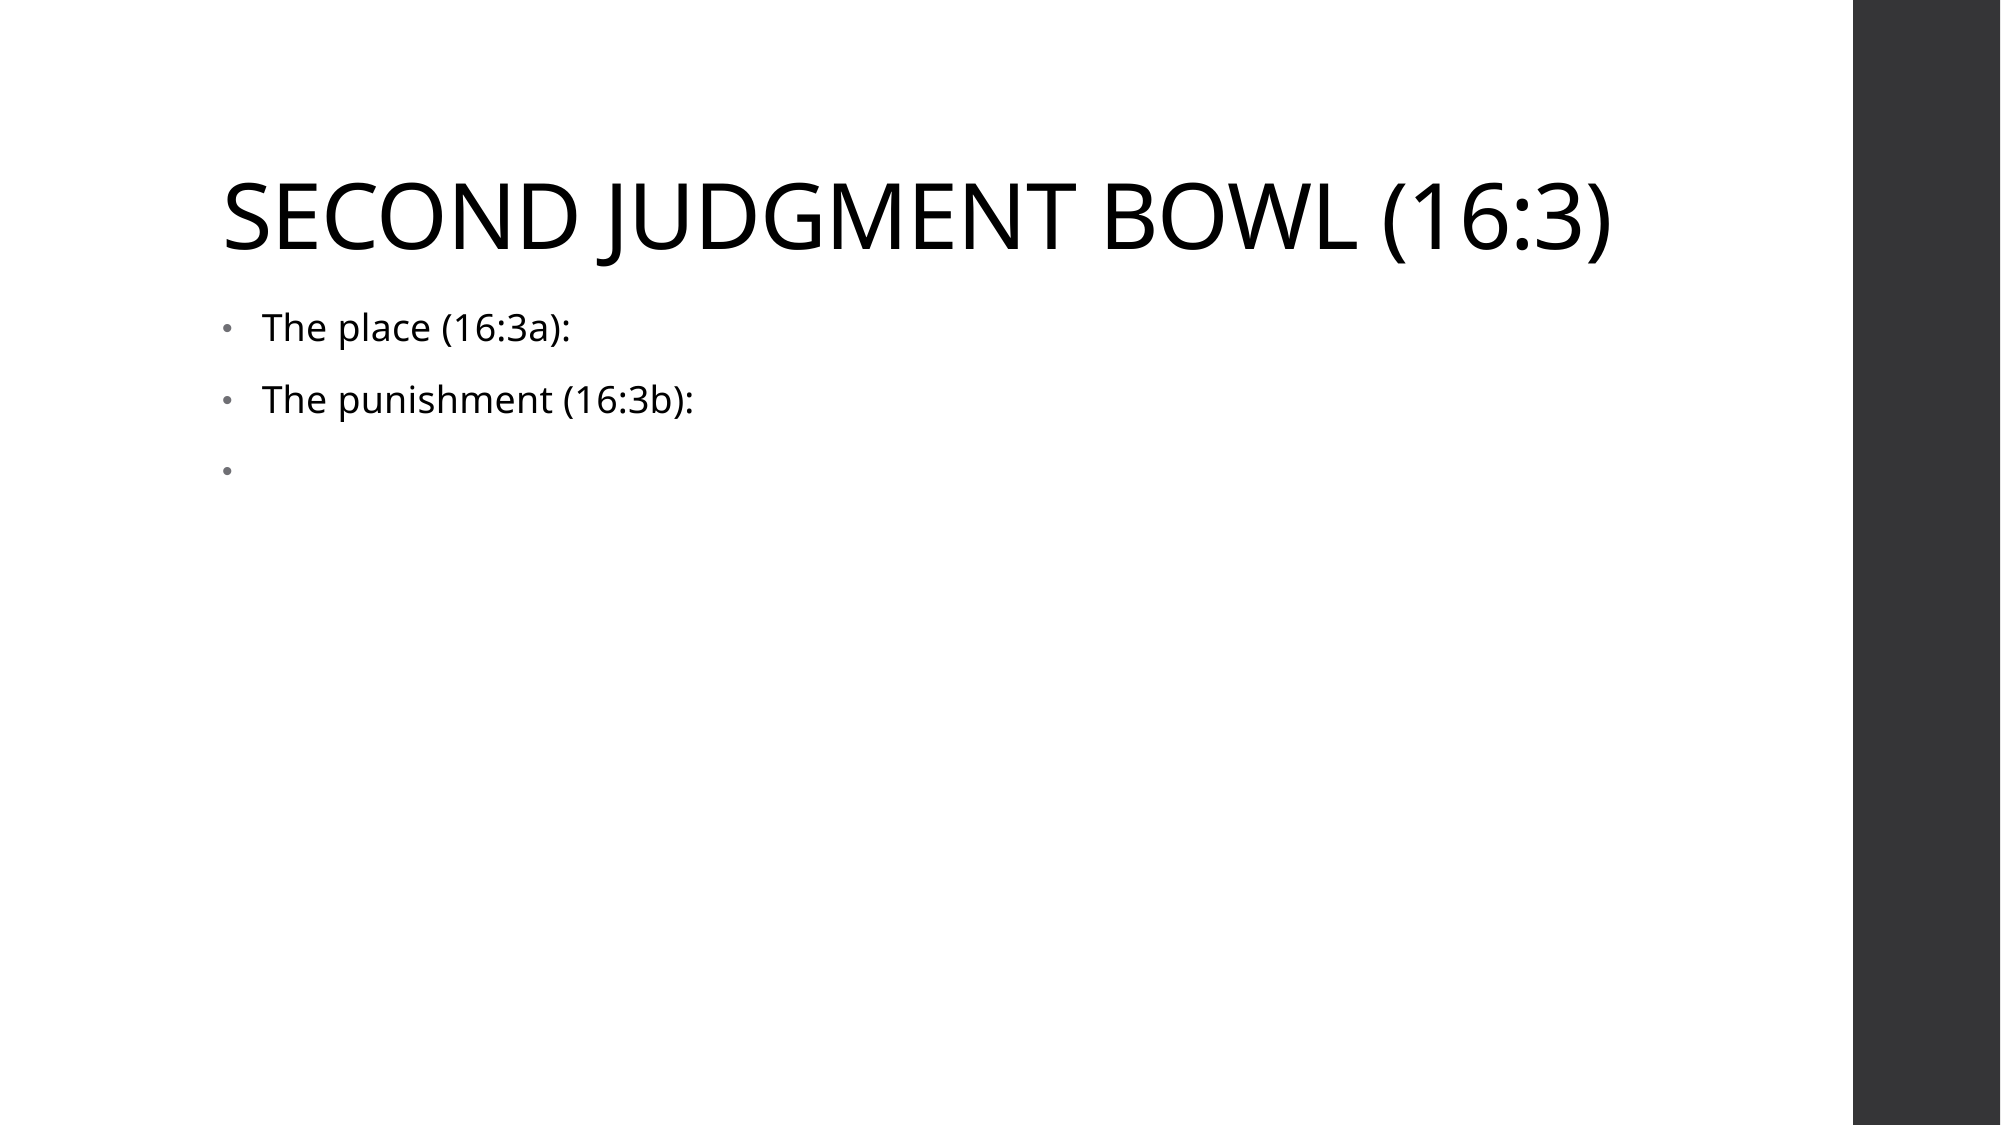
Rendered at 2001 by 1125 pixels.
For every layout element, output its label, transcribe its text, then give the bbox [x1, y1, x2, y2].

list The place (16:3a): The punishment (16:3b): [206, 299, 1617, 1014]
title SECOND JUDGMENT BOWL (16:3) [206, 60, 1797, 278]
